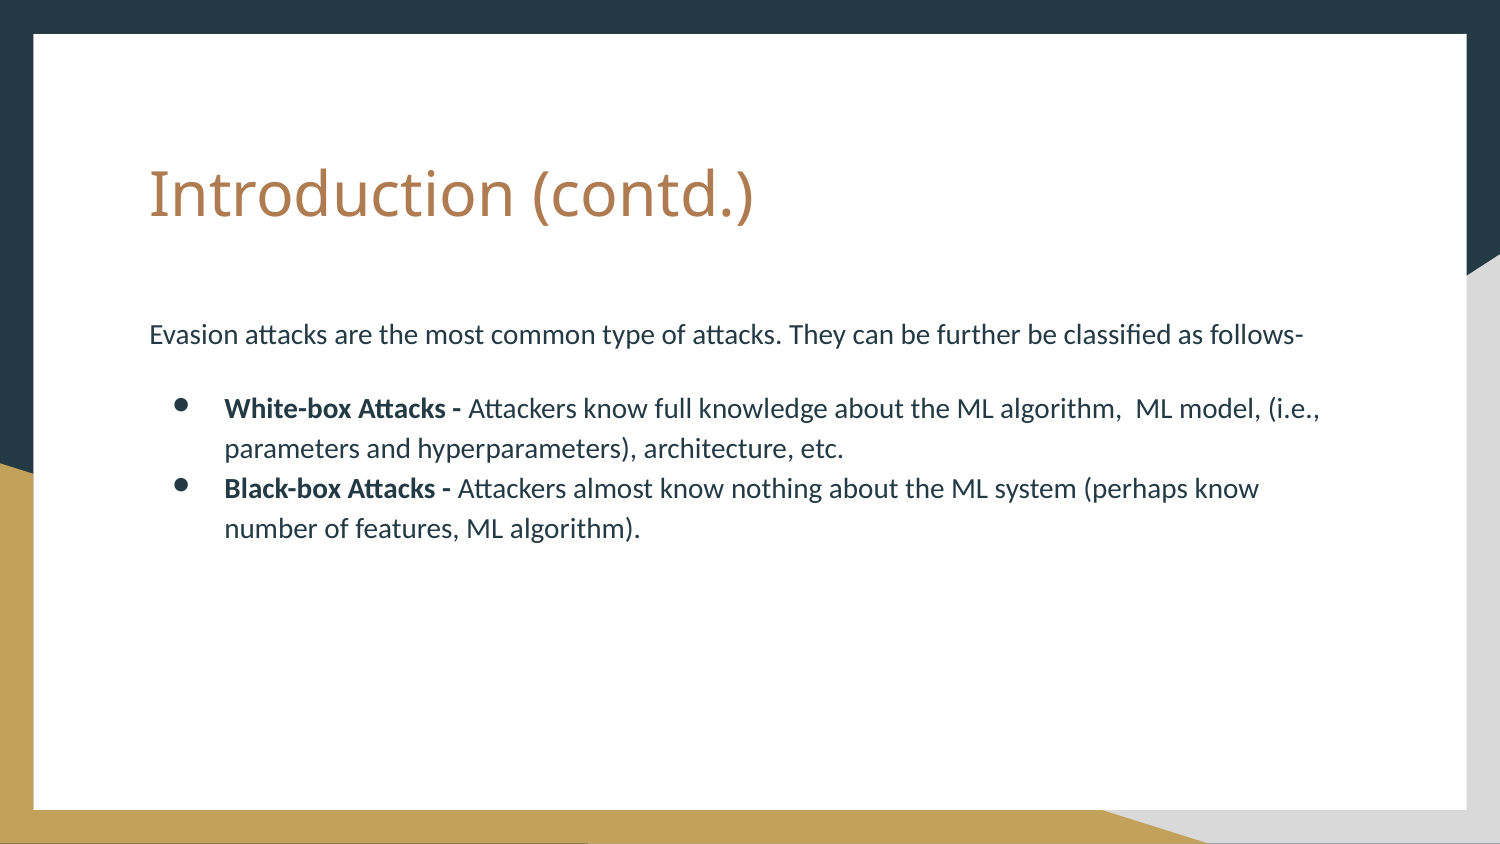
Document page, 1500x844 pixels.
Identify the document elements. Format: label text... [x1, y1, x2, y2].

title Introduction (contd.) [134, 138, 1366, 295]
list Evasion attacks are the most common type of attacks. They can be further be classified as follows- White-box Attacks - Attackers know full knowledge about the ML algorithm, ML model, (i.e., parameters and hyperparameters), architecture, etc. Black-box Attacks - Attackers almost know nothing about the ML system (perhaps know number of features, ML algorithm). [134, 295, 1366, 697]
